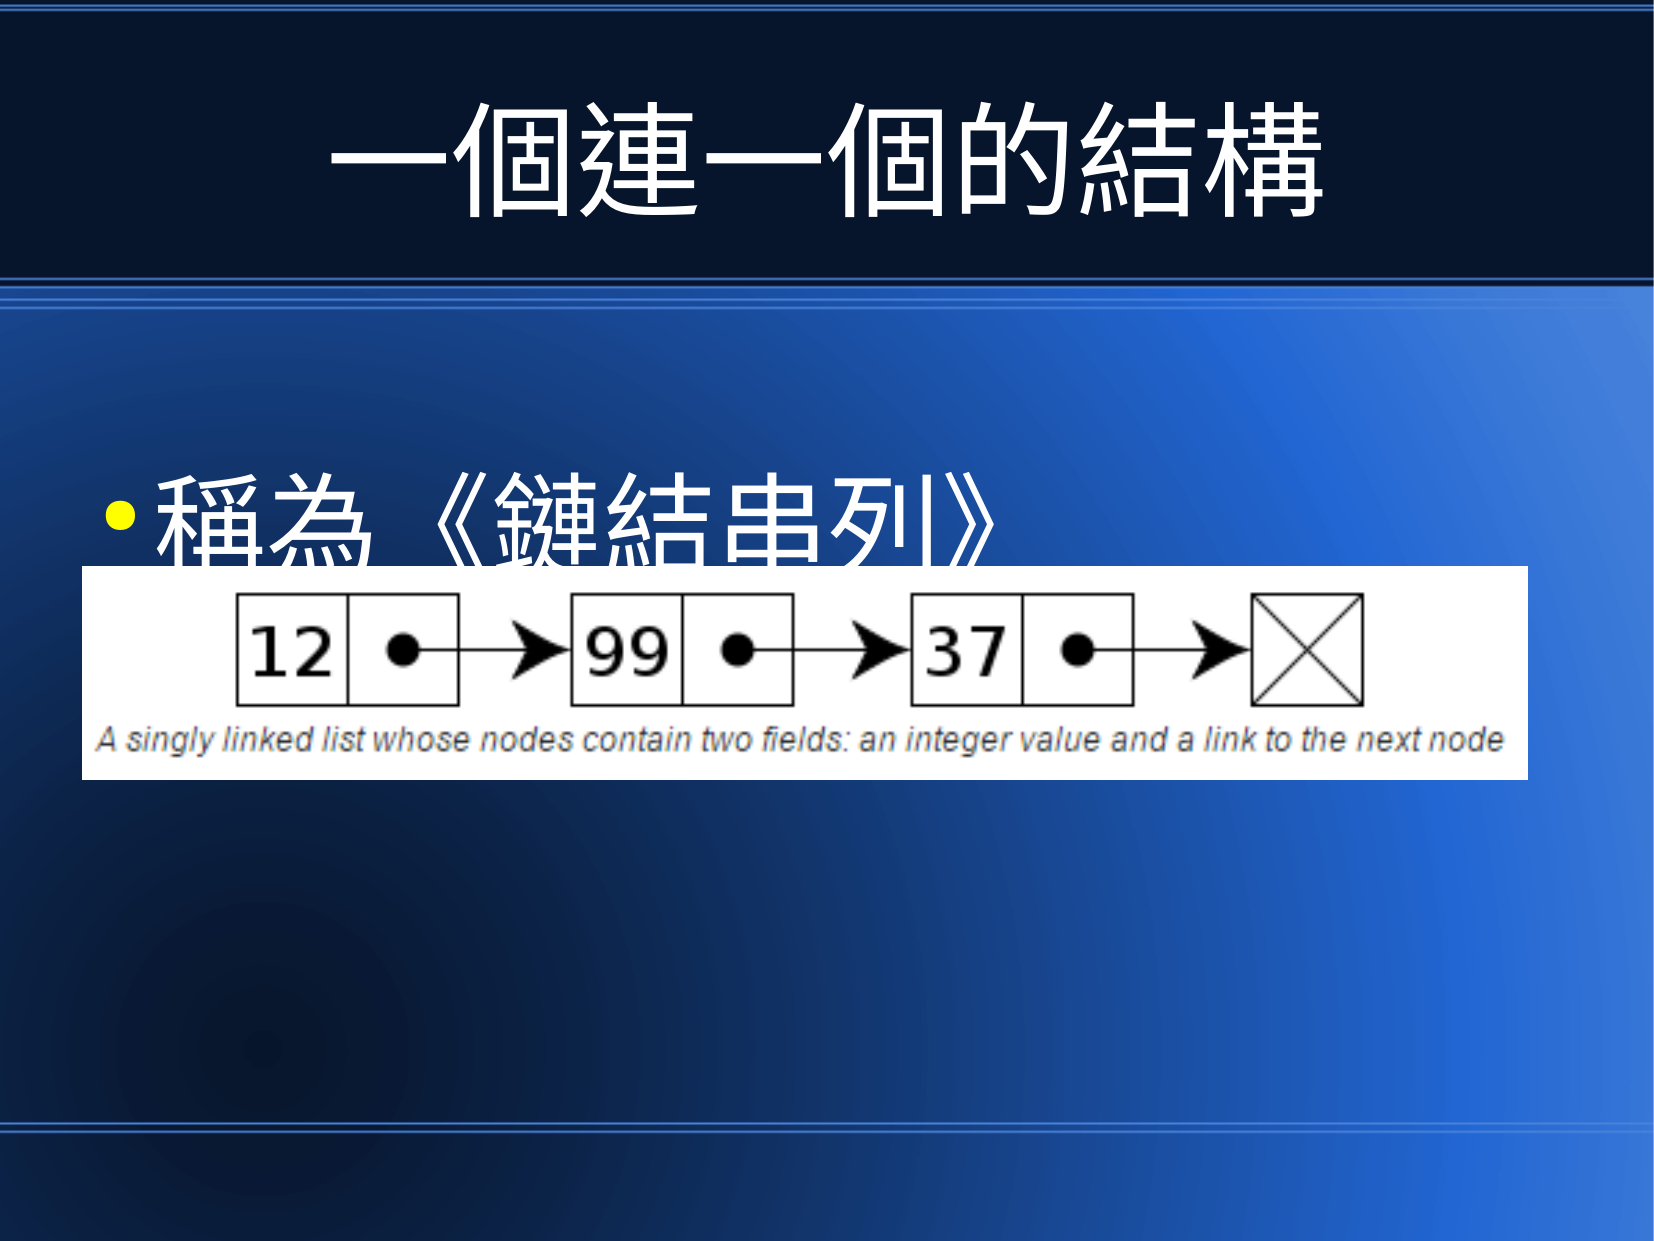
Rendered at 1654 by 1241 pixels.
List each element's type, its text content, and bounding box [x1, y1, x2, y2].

title 一個連一個的結構 [82, 49, 1571, 257]
list 稱為《鏈結串列》 [82, 355, 1571, 1241]
picture [0, 0, 1654, 1241]
